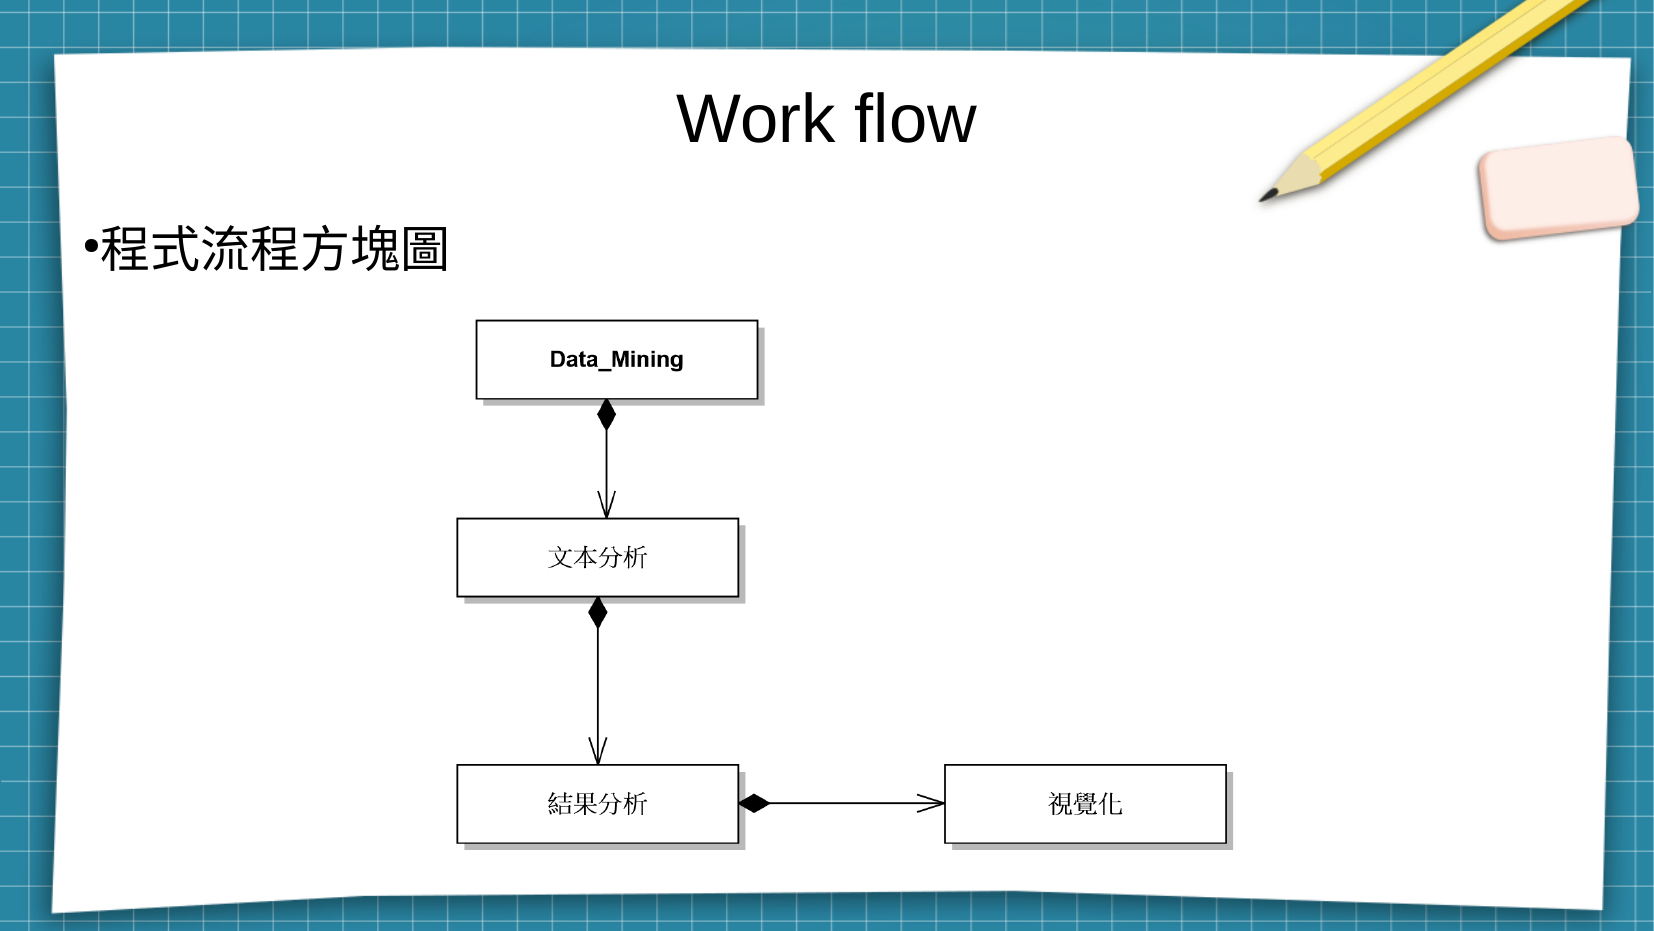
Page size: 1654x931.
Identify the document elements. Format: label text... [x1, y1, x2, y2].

list 程式流程方塊圖 [82, 217, 1571, 758]
picture [438, 301, 1241, 857]
title Work flow [82, 37, 1571, 193]
